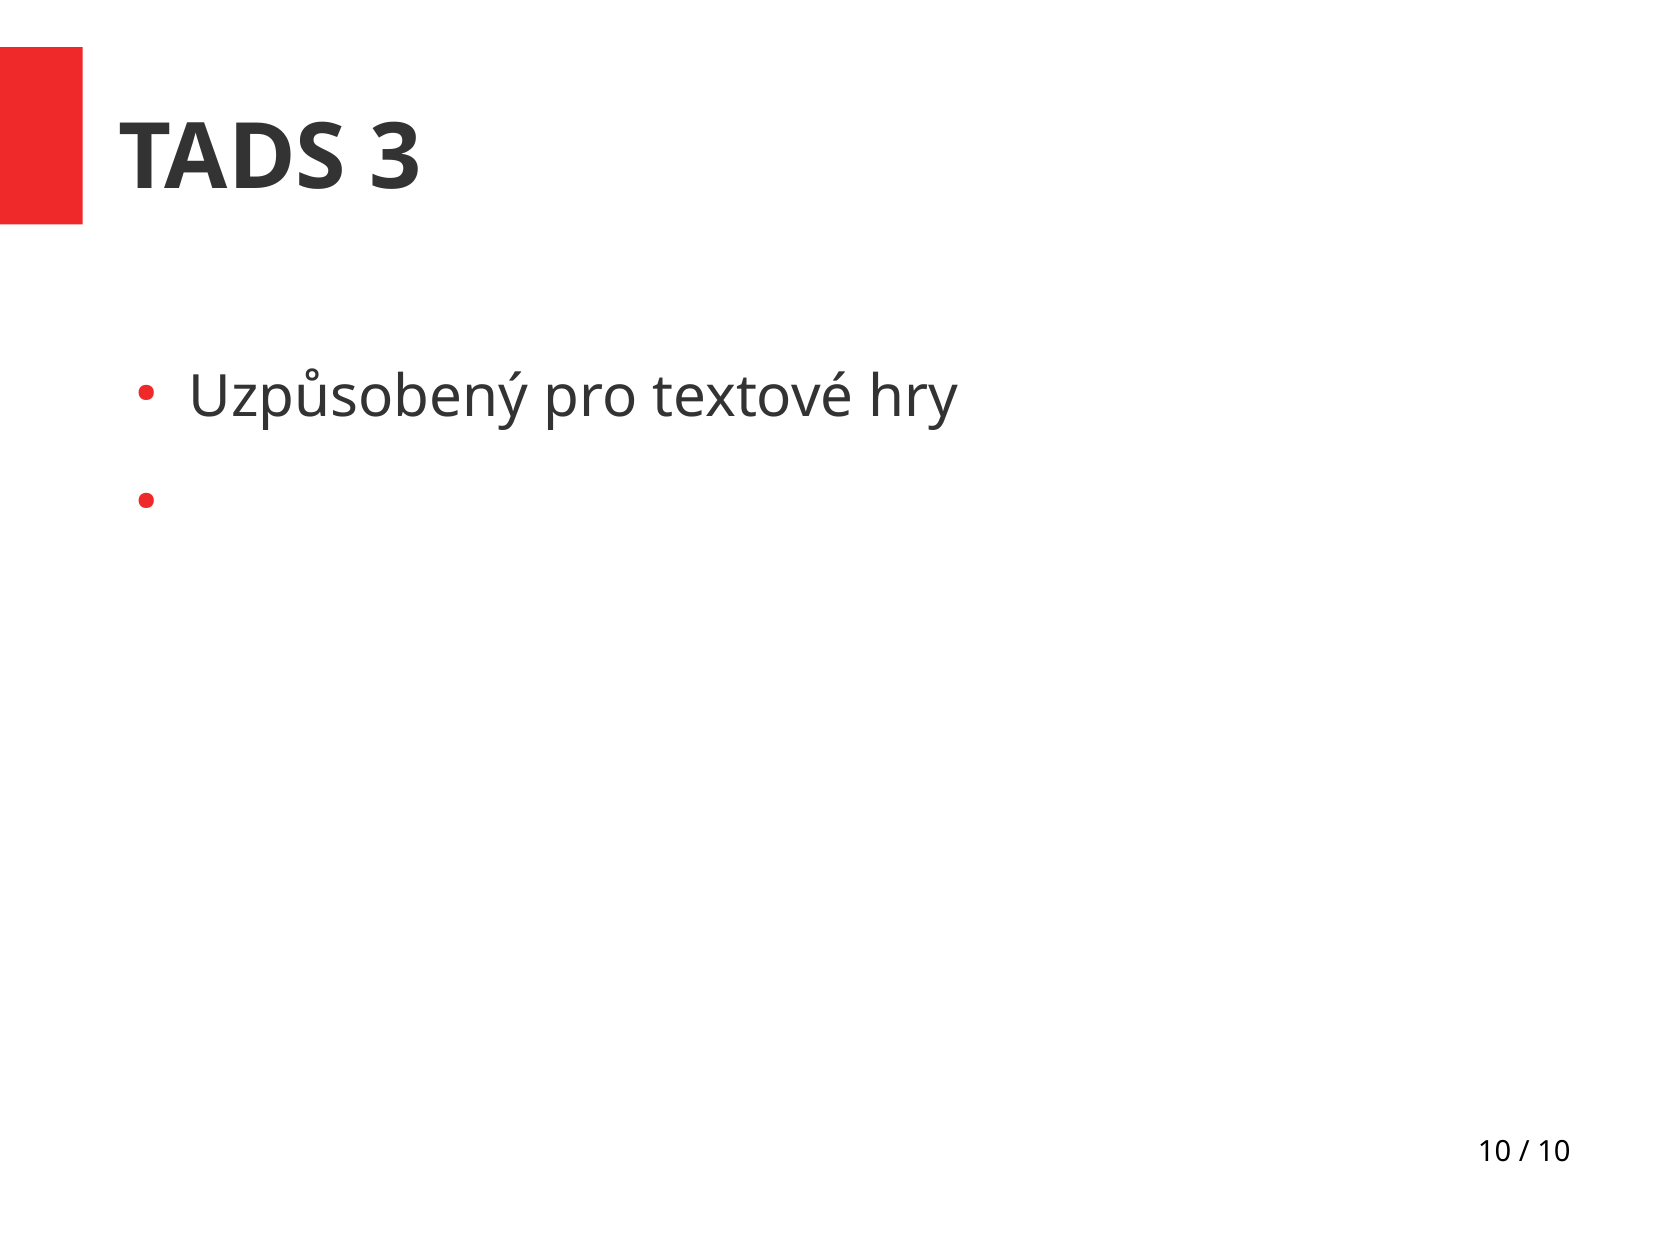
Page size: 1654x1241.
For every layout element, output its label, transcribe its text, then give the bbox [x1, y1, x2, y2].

list Uzpůsobený pro textové hry [118, 354, 1536, 1074]
title TADS 3 [118, 49, 1571, 257]
